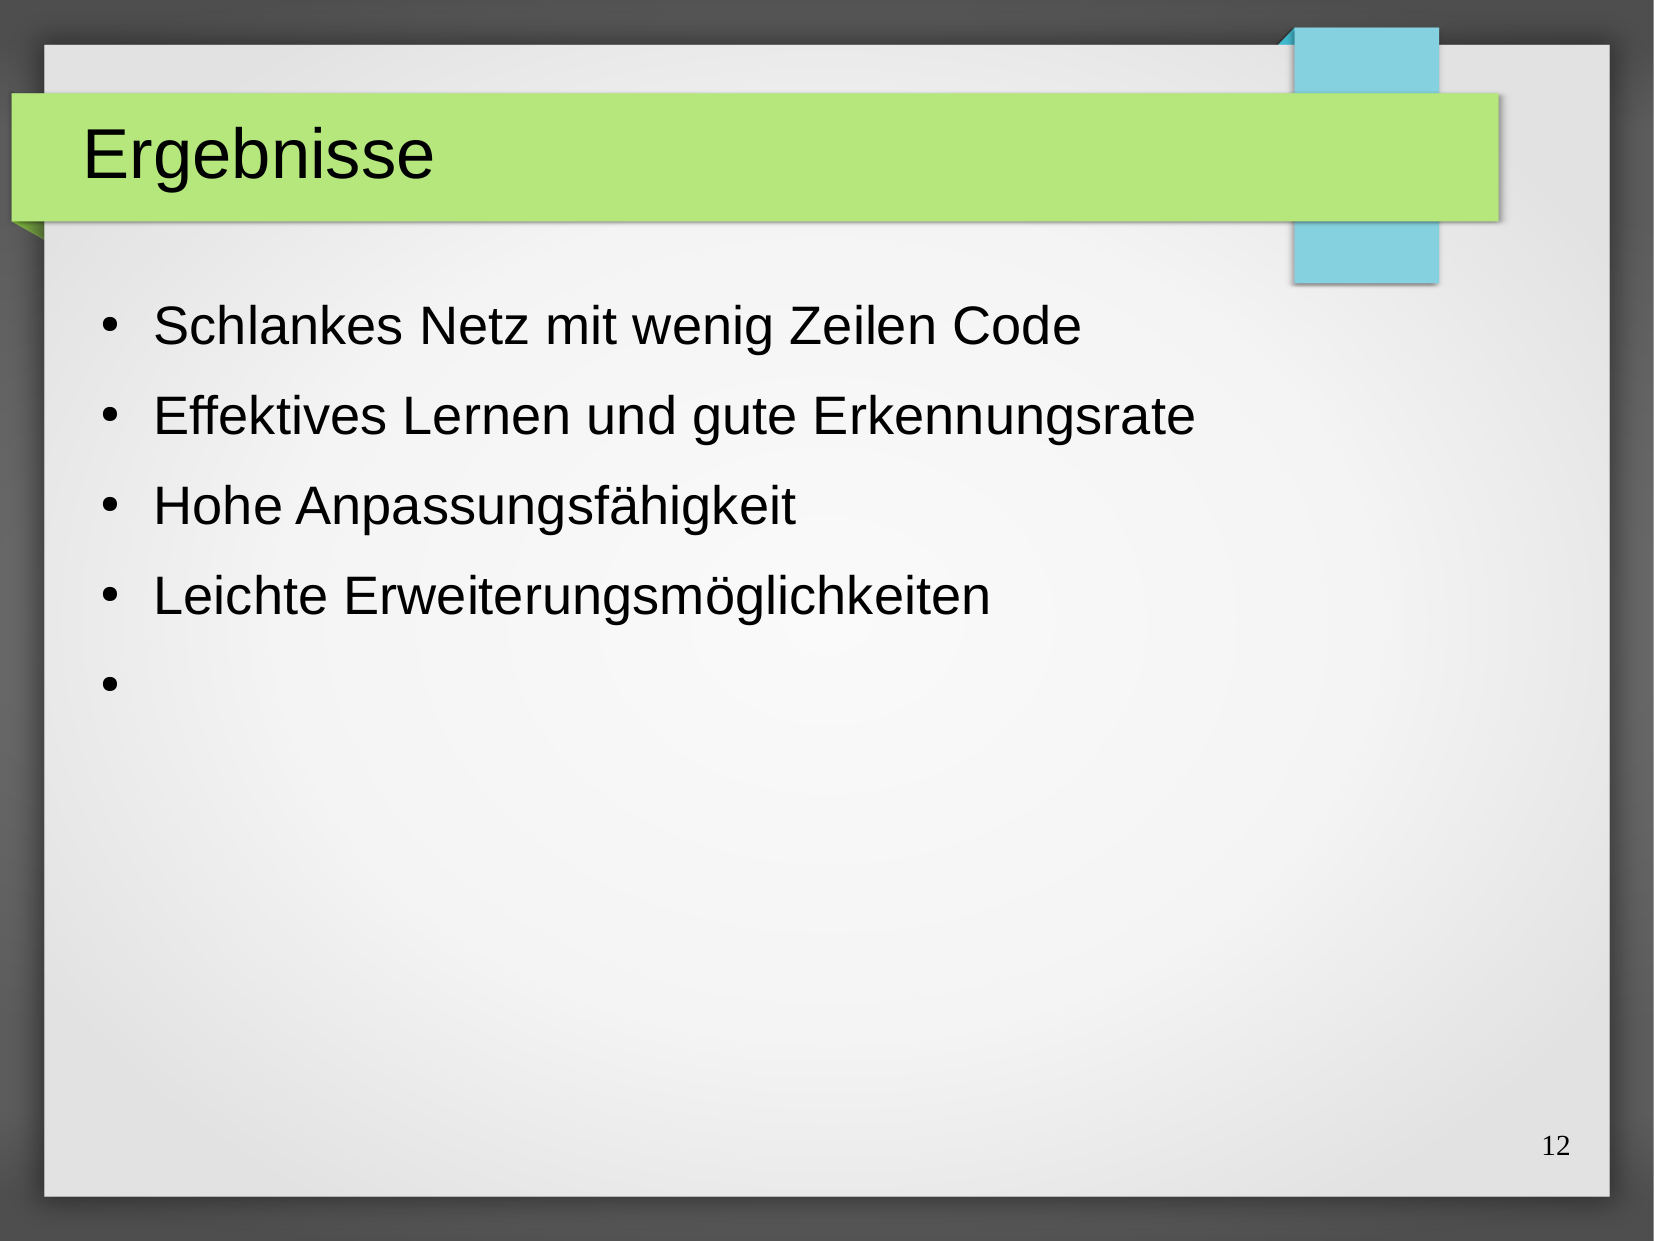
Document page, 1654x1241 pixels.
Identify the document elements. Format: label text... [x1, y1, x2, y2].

list Schlankes Netz mit wenig Zeilen Code Effektives Lernen und gute Erkennungsrate Hohe Anpassungsfähigkeit Leichte Erweiterungsmöglichkeiten [82, 295, 1571, 1015]
title Ergebnisse [82, 94, 1264, 213]
picture [0, 0, 1654, 1241]
